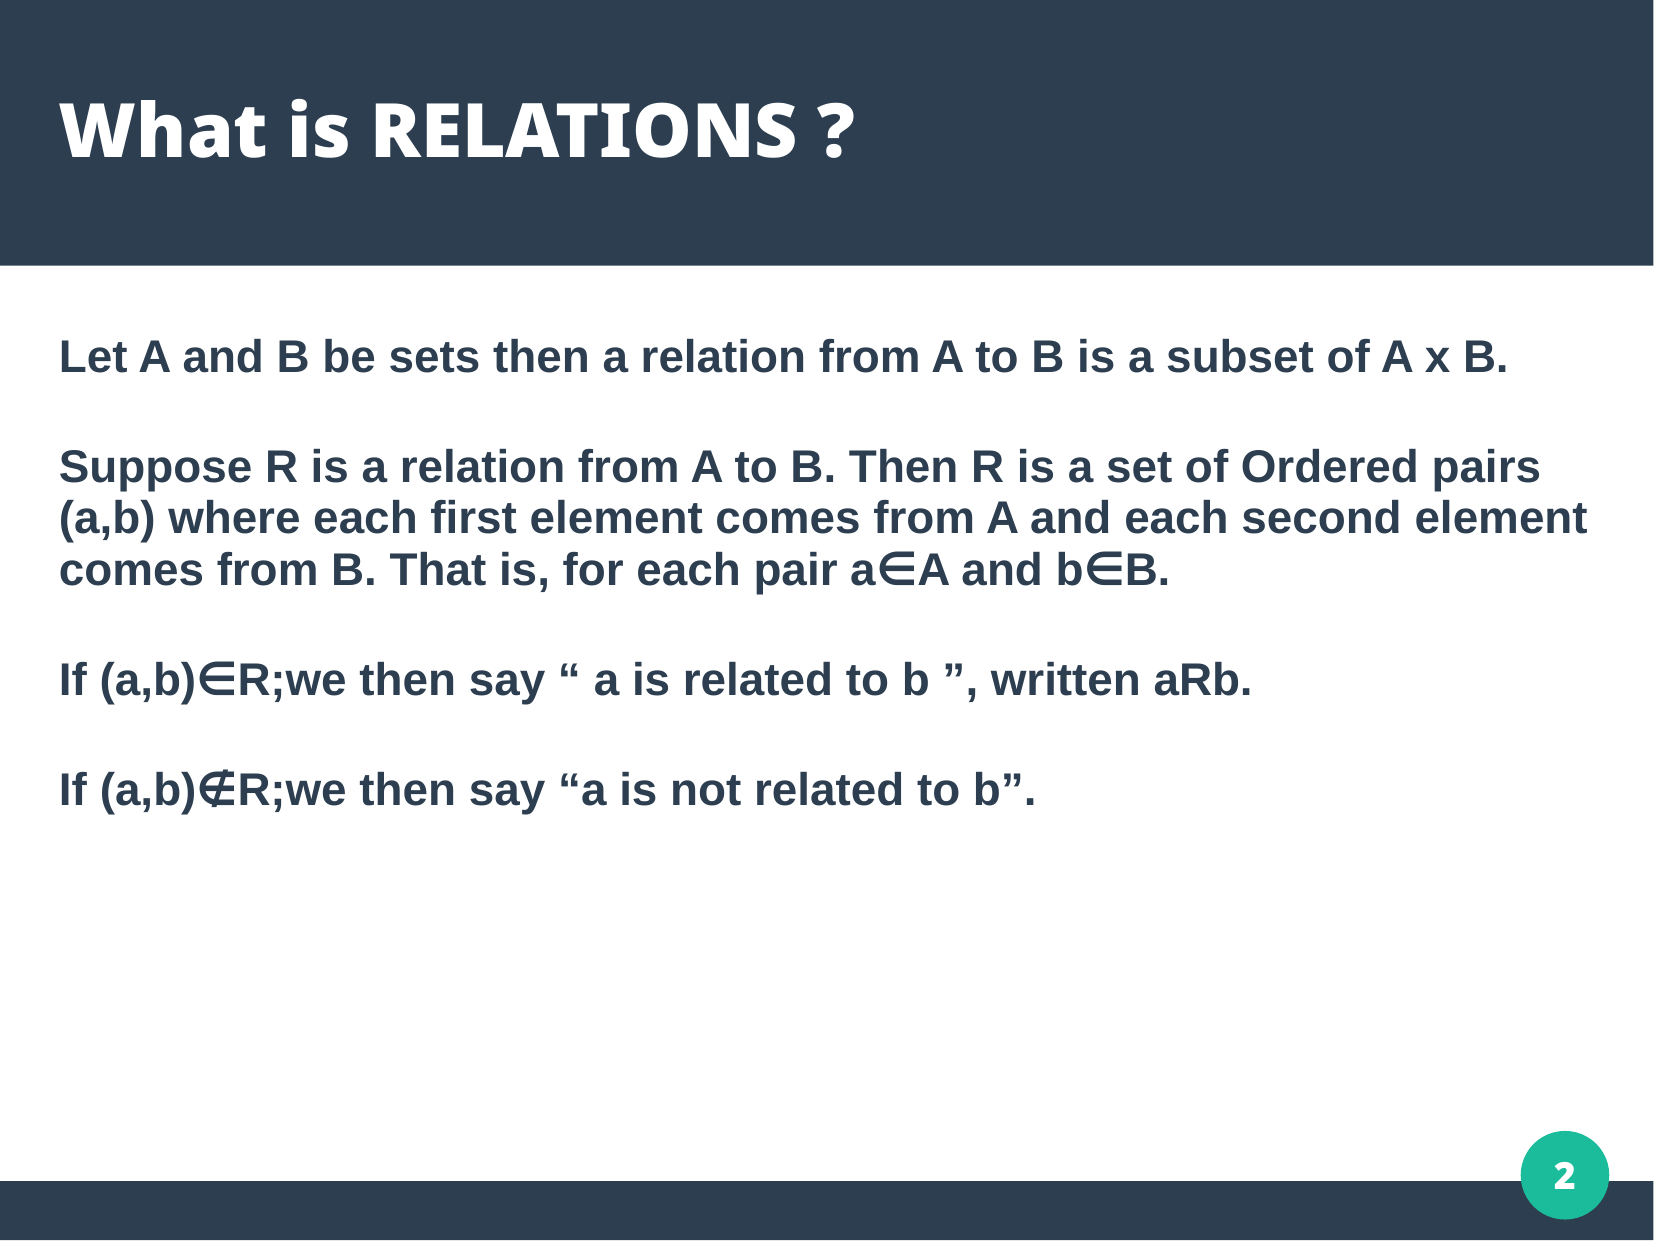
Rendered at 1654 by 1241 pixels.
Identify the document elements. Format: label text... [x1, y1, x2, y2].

title What is RELATIONS ? [59, 56, 1595, 200]
list Let A and B be sets then a relation from A to B is a subset of A x B. Suppose R is a relation from A to B. Then R is a set of Ordered pairs (a,b) where each first element comes from A and each second element comes from B. That is, for each pair a∈A and b∈B. If (a,b)∈R;we then say “ a is related to b ”, written aRb. If (a,b)∉R;we then say “a is not related to b”. [59, 330, 1595, 1158]
